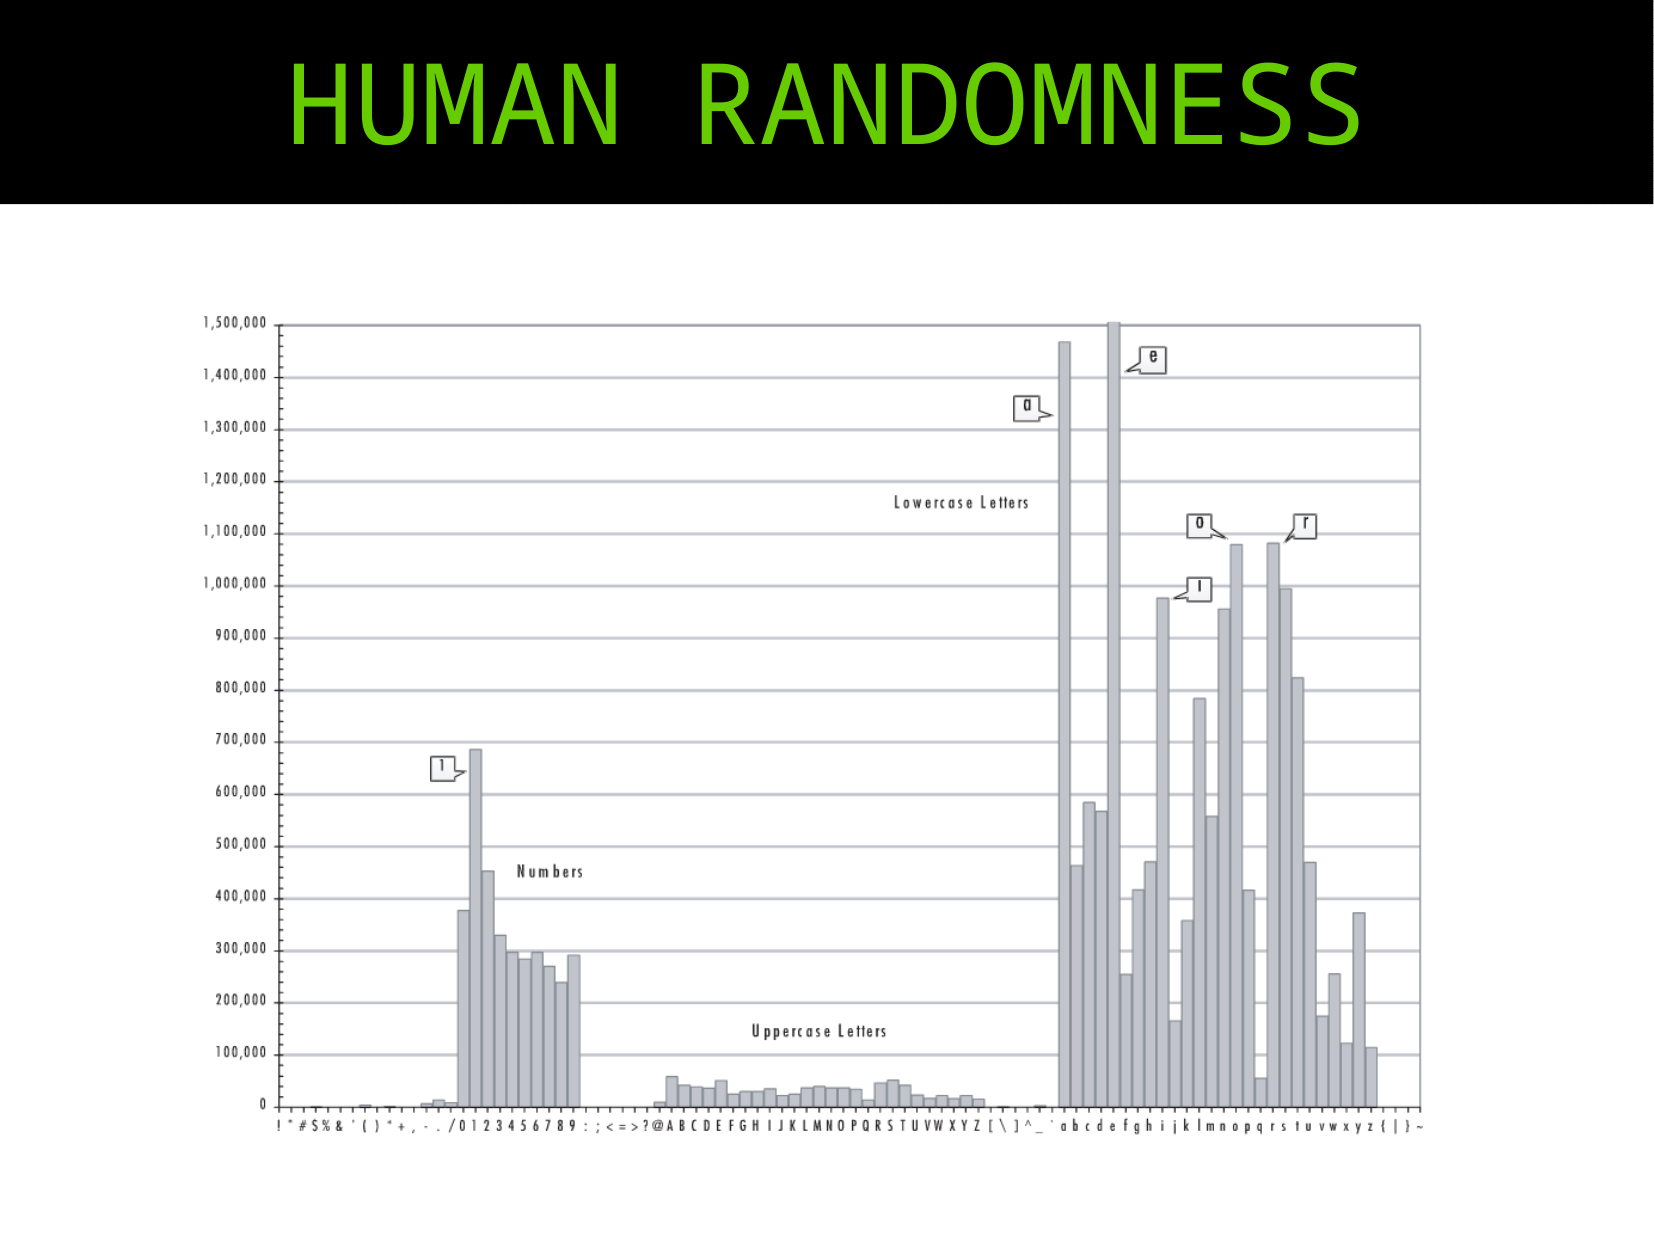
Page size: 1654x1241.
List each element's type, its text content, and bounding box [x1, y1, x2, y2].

title HUMAN RANDOMNESS [0, 0, 1654, 205]
picture [190, 303, 1441, 1156]
